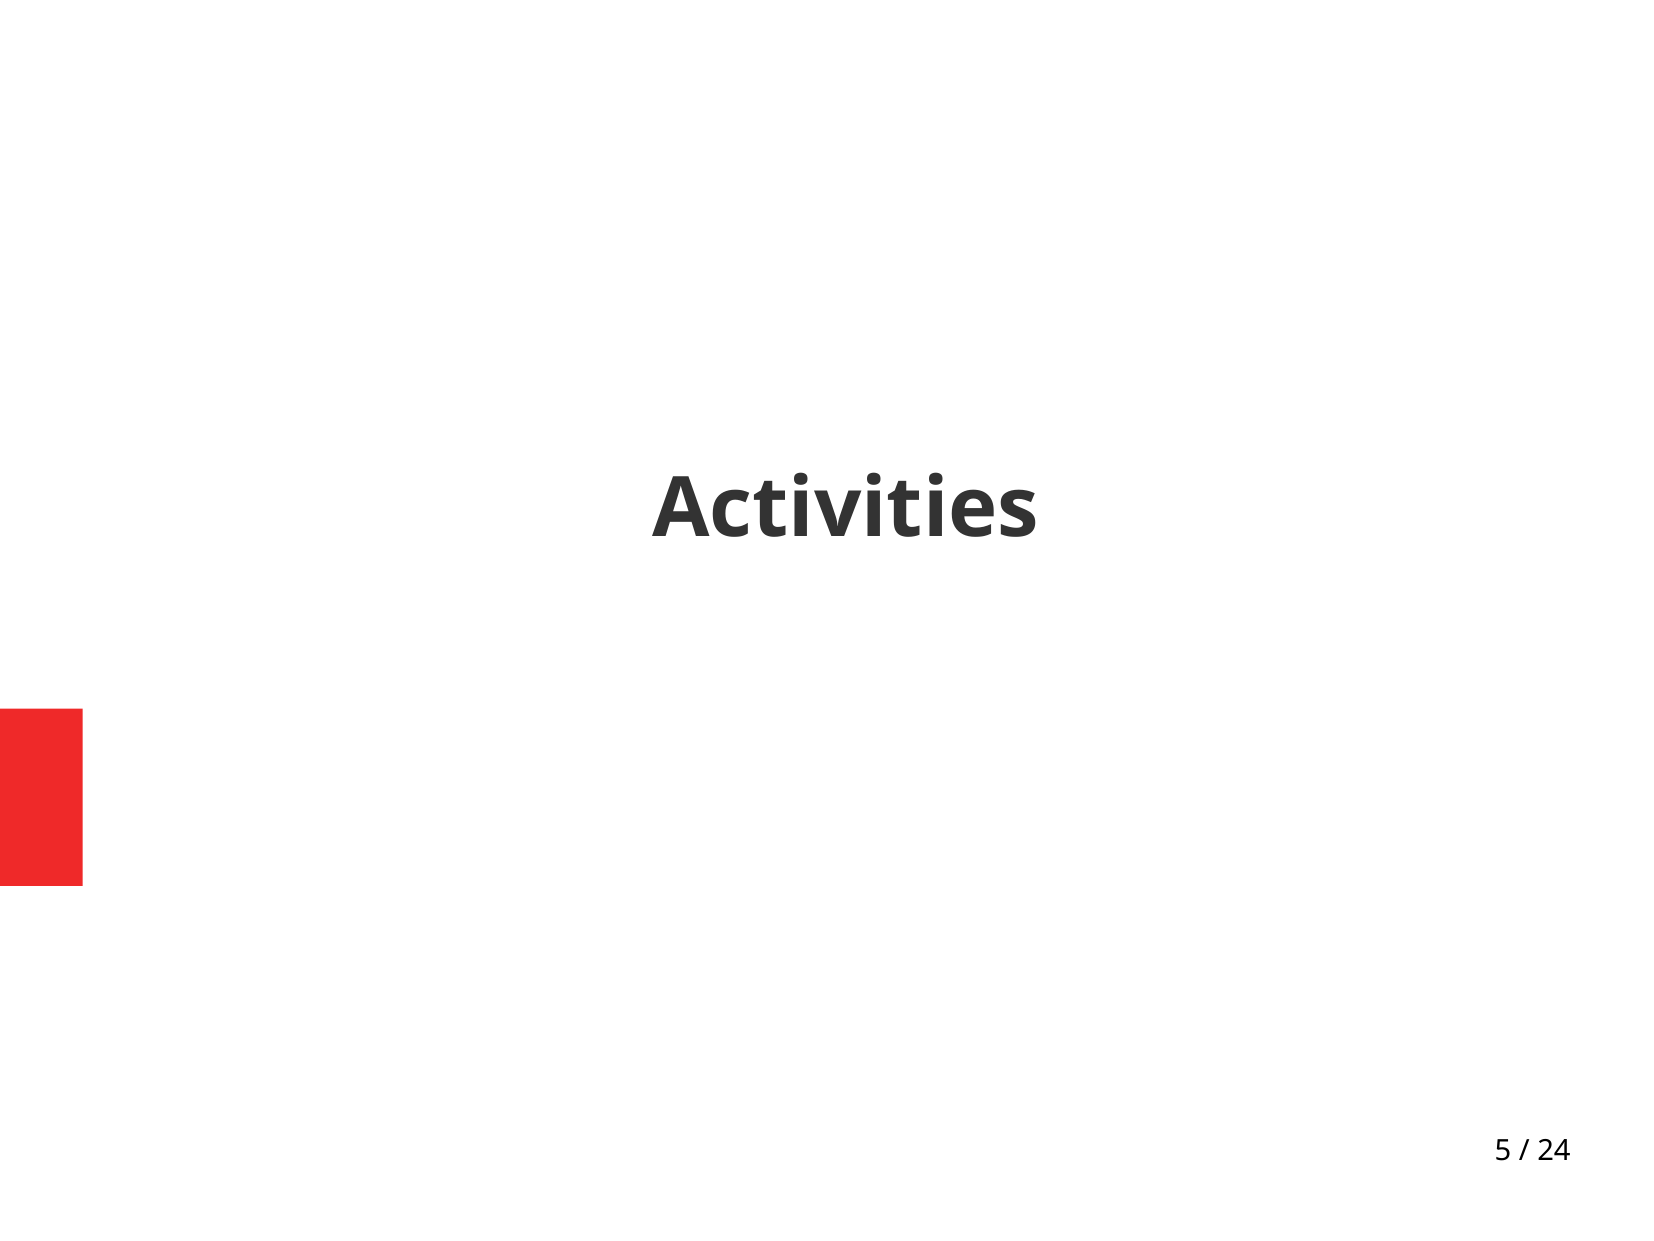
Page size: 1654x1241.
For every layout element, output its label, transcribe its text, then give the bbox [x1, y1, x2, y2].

title Activities [106, 285, 1512, 709]
